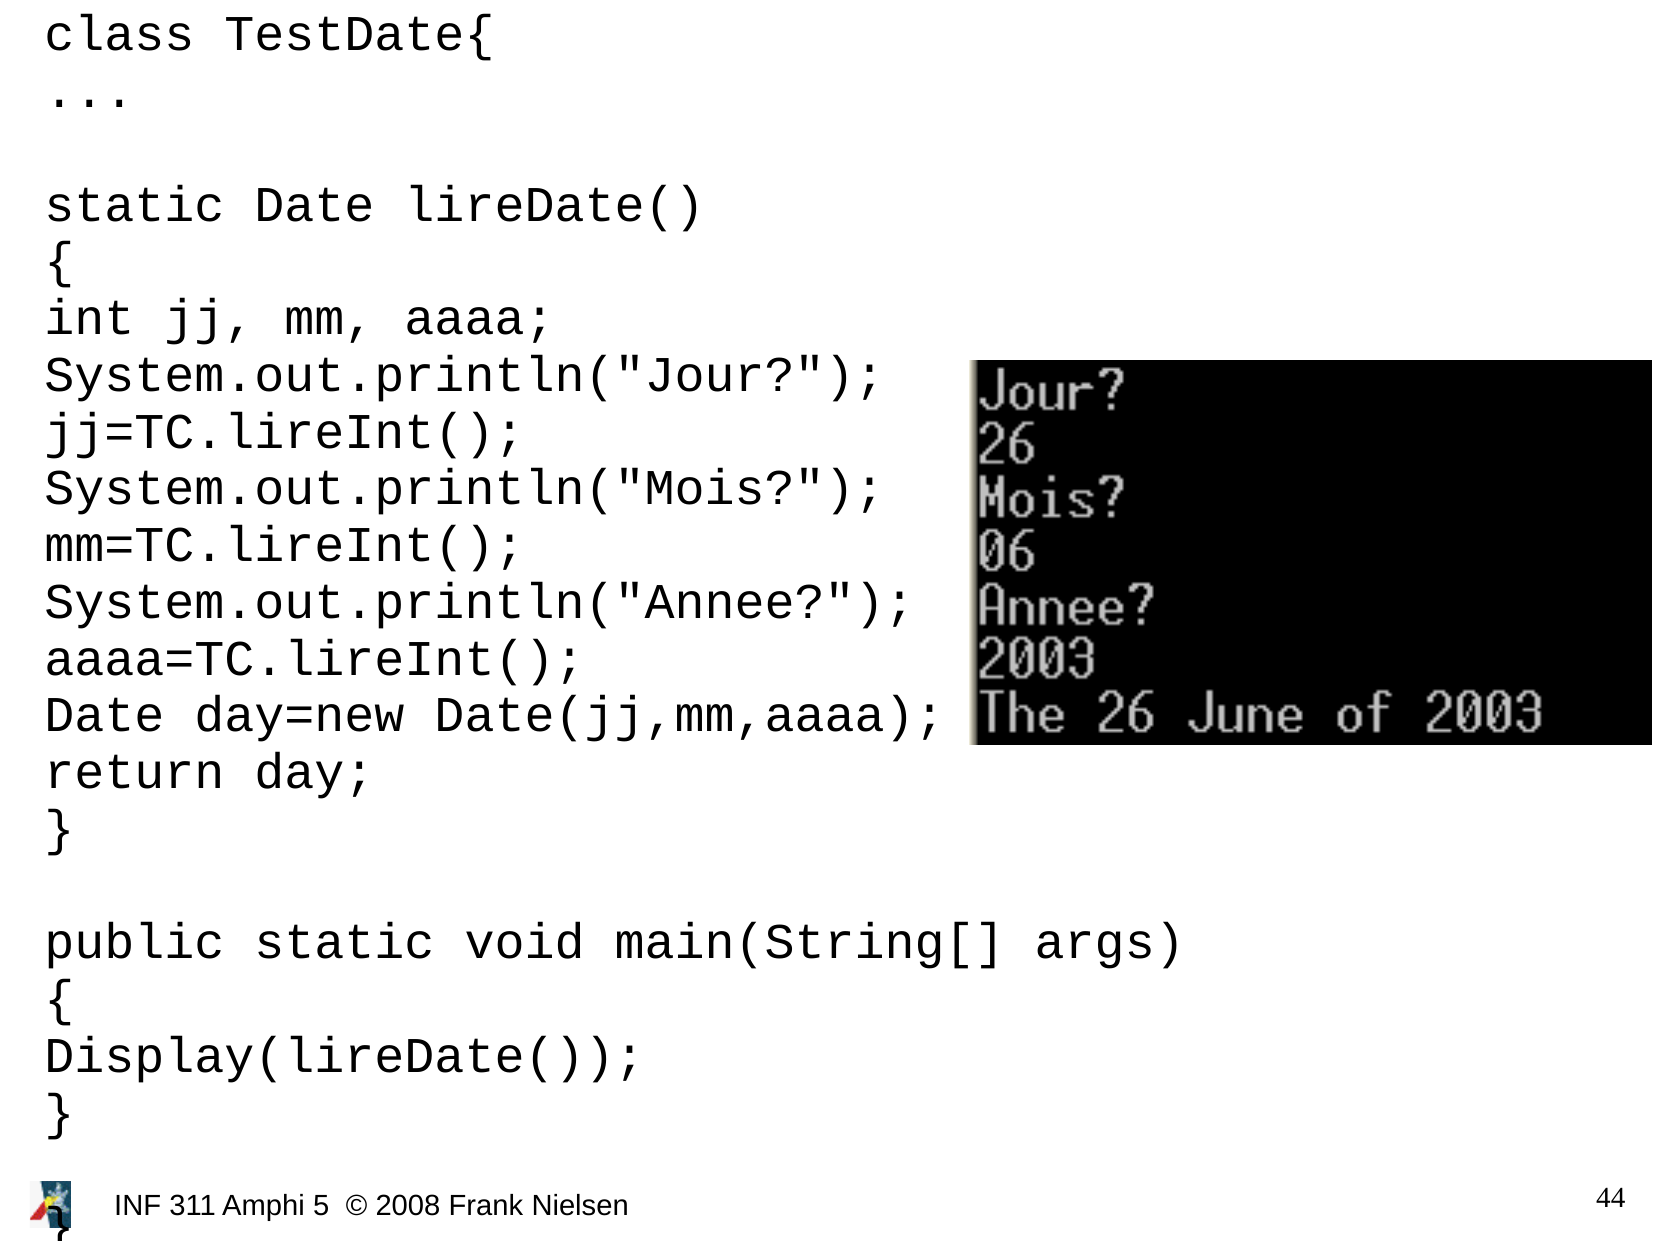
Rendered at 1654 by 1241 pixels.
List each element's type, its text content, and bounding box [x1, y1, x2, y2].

picture [969, 360, 1652, 745]
picture [29, 1199, 71, 1228]
text_box class TestDate{ ... static Date lireDate() { int jj, mm, aaaa; System.out.println("Jour?"); jj=TC.lireInt(); System.out.println("Mois?"); mm=TC.lireInt(); System.out.println("Annee?"); aaaa=TC.lireInt(); Date day=new Date(jj,mm,aaaa); return day; } public static void main(String[] args) { Display(lireDate()); } } [29, 1, 1536, 1199]
